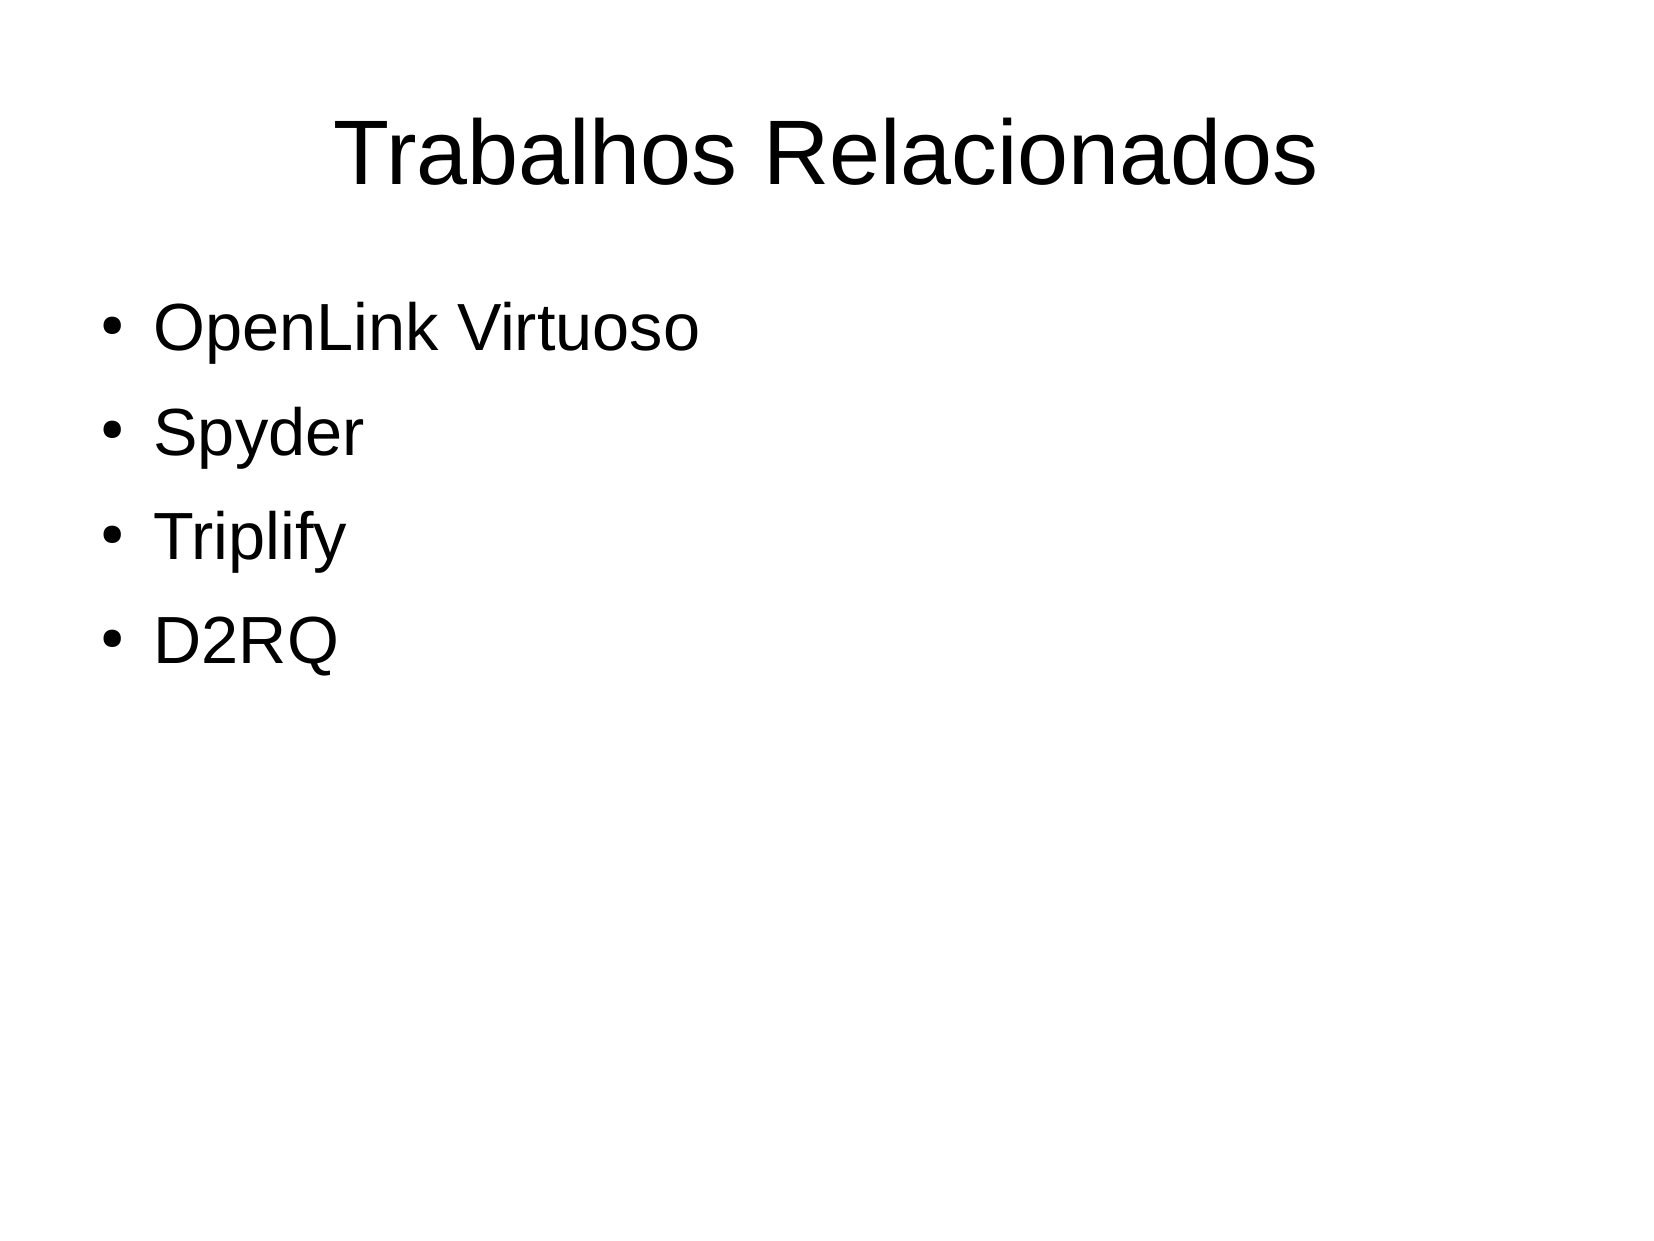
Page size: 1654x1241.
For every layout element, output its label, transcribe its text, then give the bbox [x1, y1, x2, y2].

title Trabalhos Relacionados [82, 49, 1571, 257]
list OpenLink Virtuoso Spyder Triplify D2RQ [82, 290, 1571, 1109]
